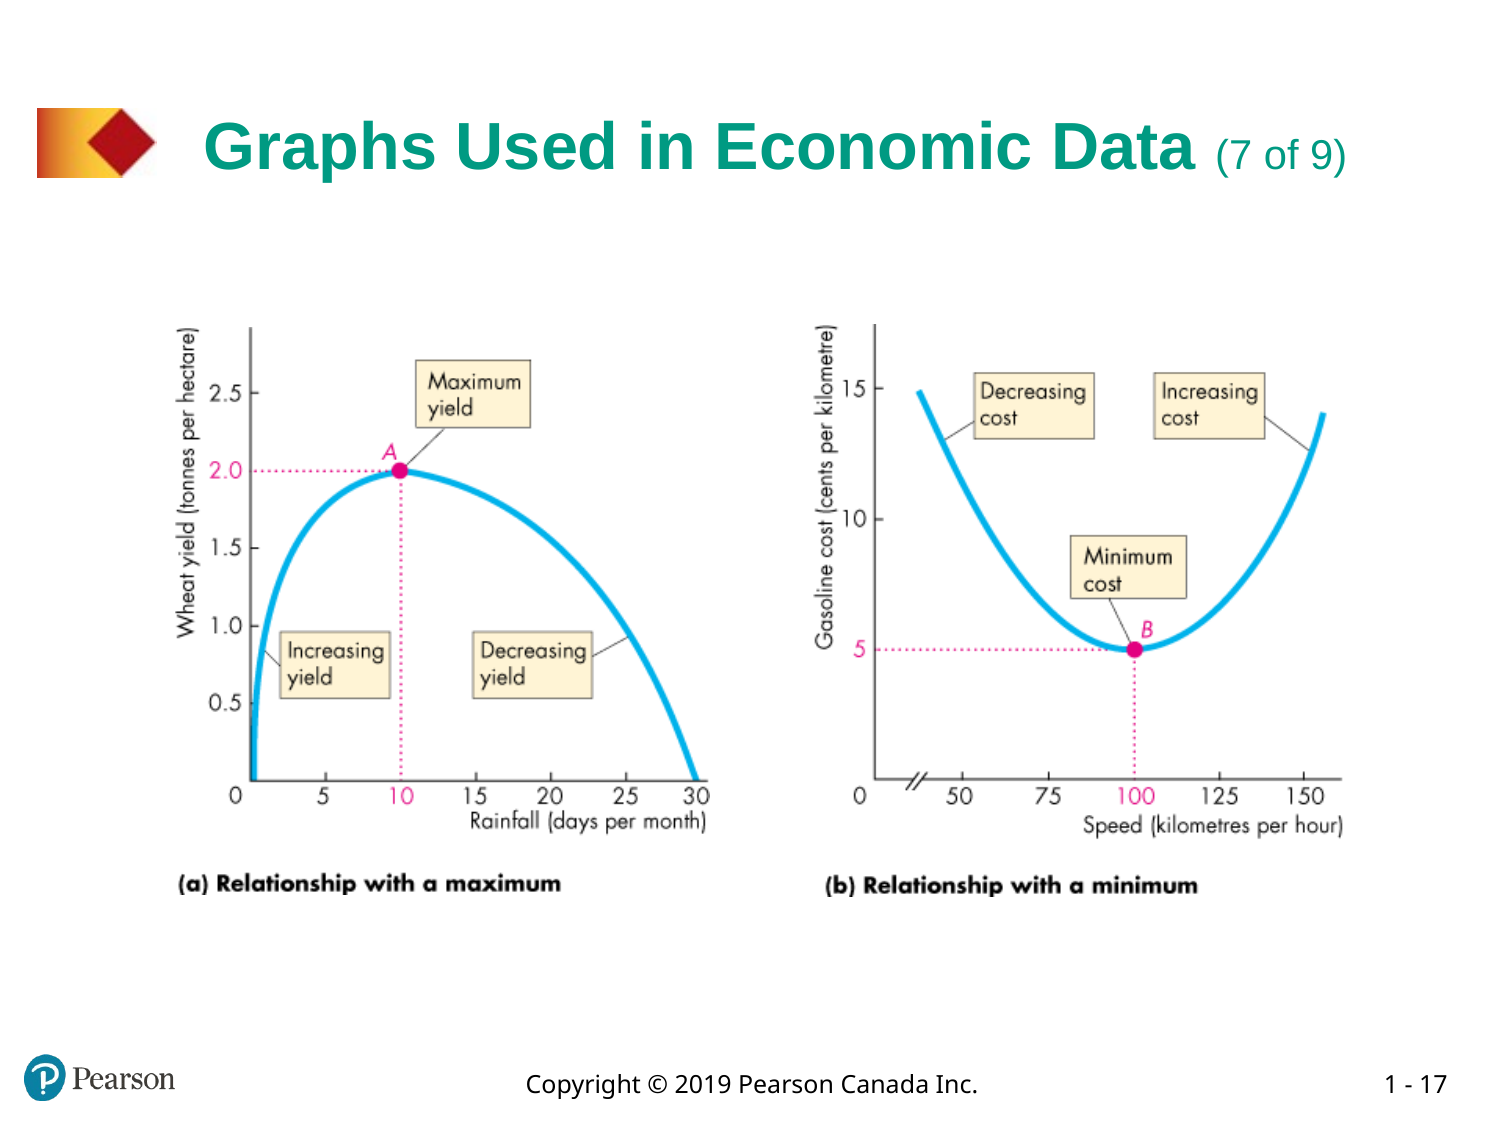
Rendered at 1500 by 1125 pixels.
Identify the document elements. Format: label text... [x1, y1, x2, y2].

picture [24, 1084, 35, 1101]
picture [174, 327, 710, 895]
picture [49, 1054, 175, 1101]
picture [24, 1054, 43, 1074]
picture [31, 1063, 59, 1095]
picture [37, 108, 157, 178]
picture [812, 324, 1344, 897]
title Graphs Used in Economic Data (7 of 9) [188, 50, 1364, 236]
